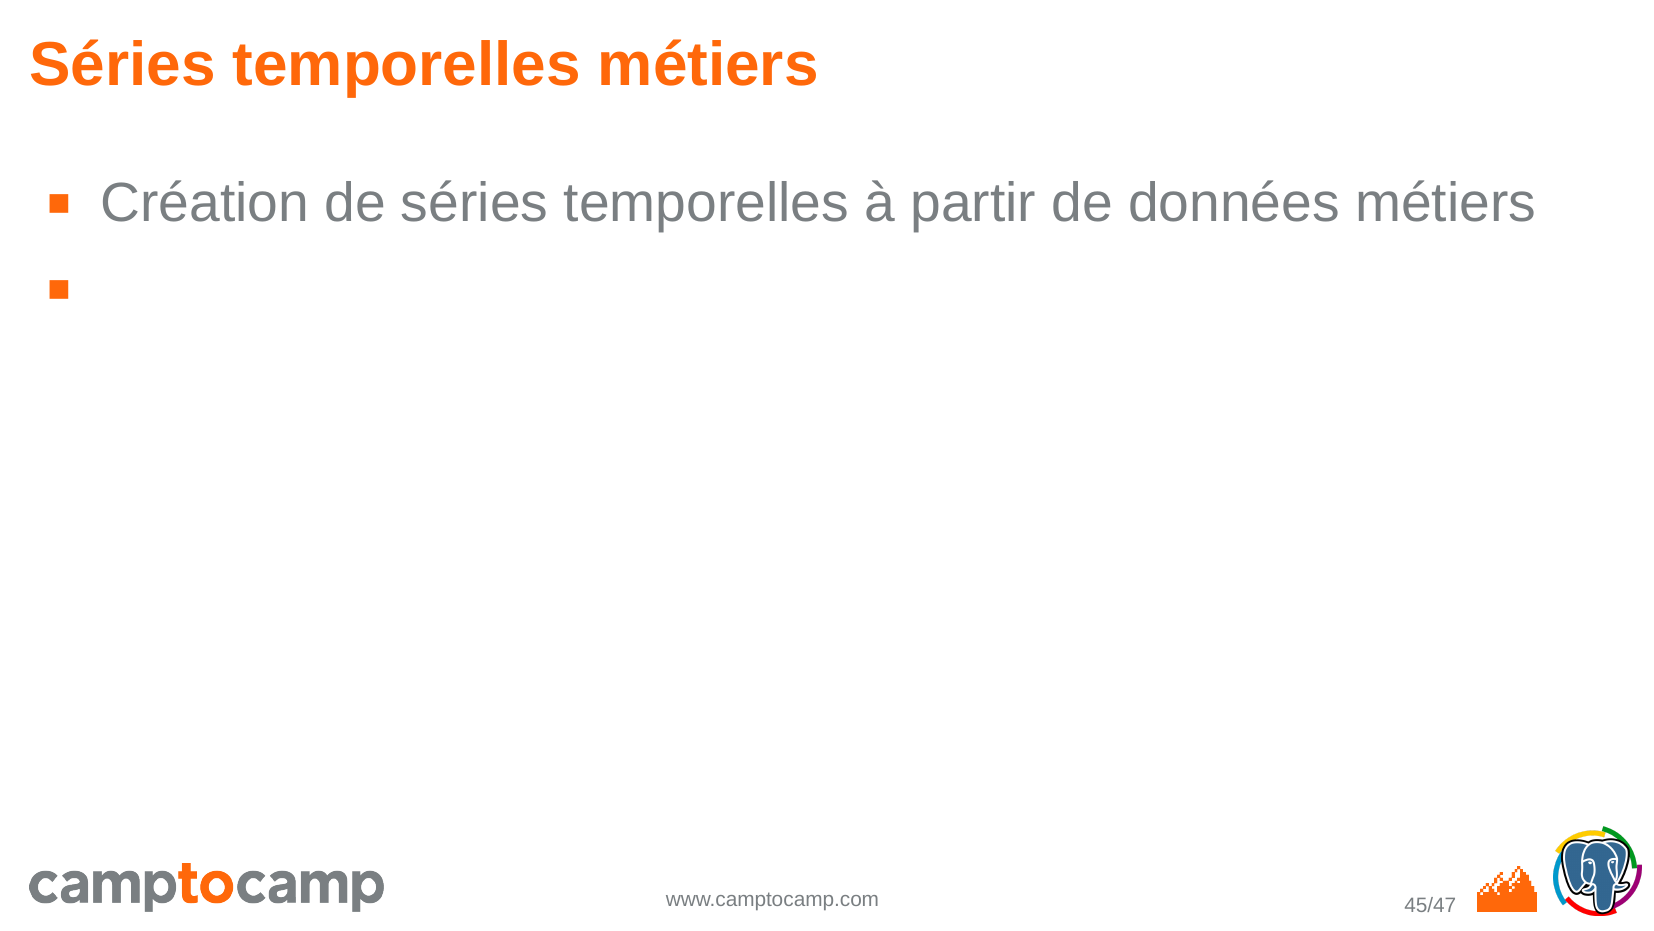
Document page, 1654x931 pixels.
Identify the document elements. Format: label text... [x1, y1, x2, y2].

title Séries temporelles métiers [29, 29, 1625, 156]
picture [1477, 866, 1537, 912]
picture [1553, 826, 1642, 916]
picture [29, 863, 384, 912]
list Création de séries temporelles à partir de données métiers [29, 171, 1625, 827]
